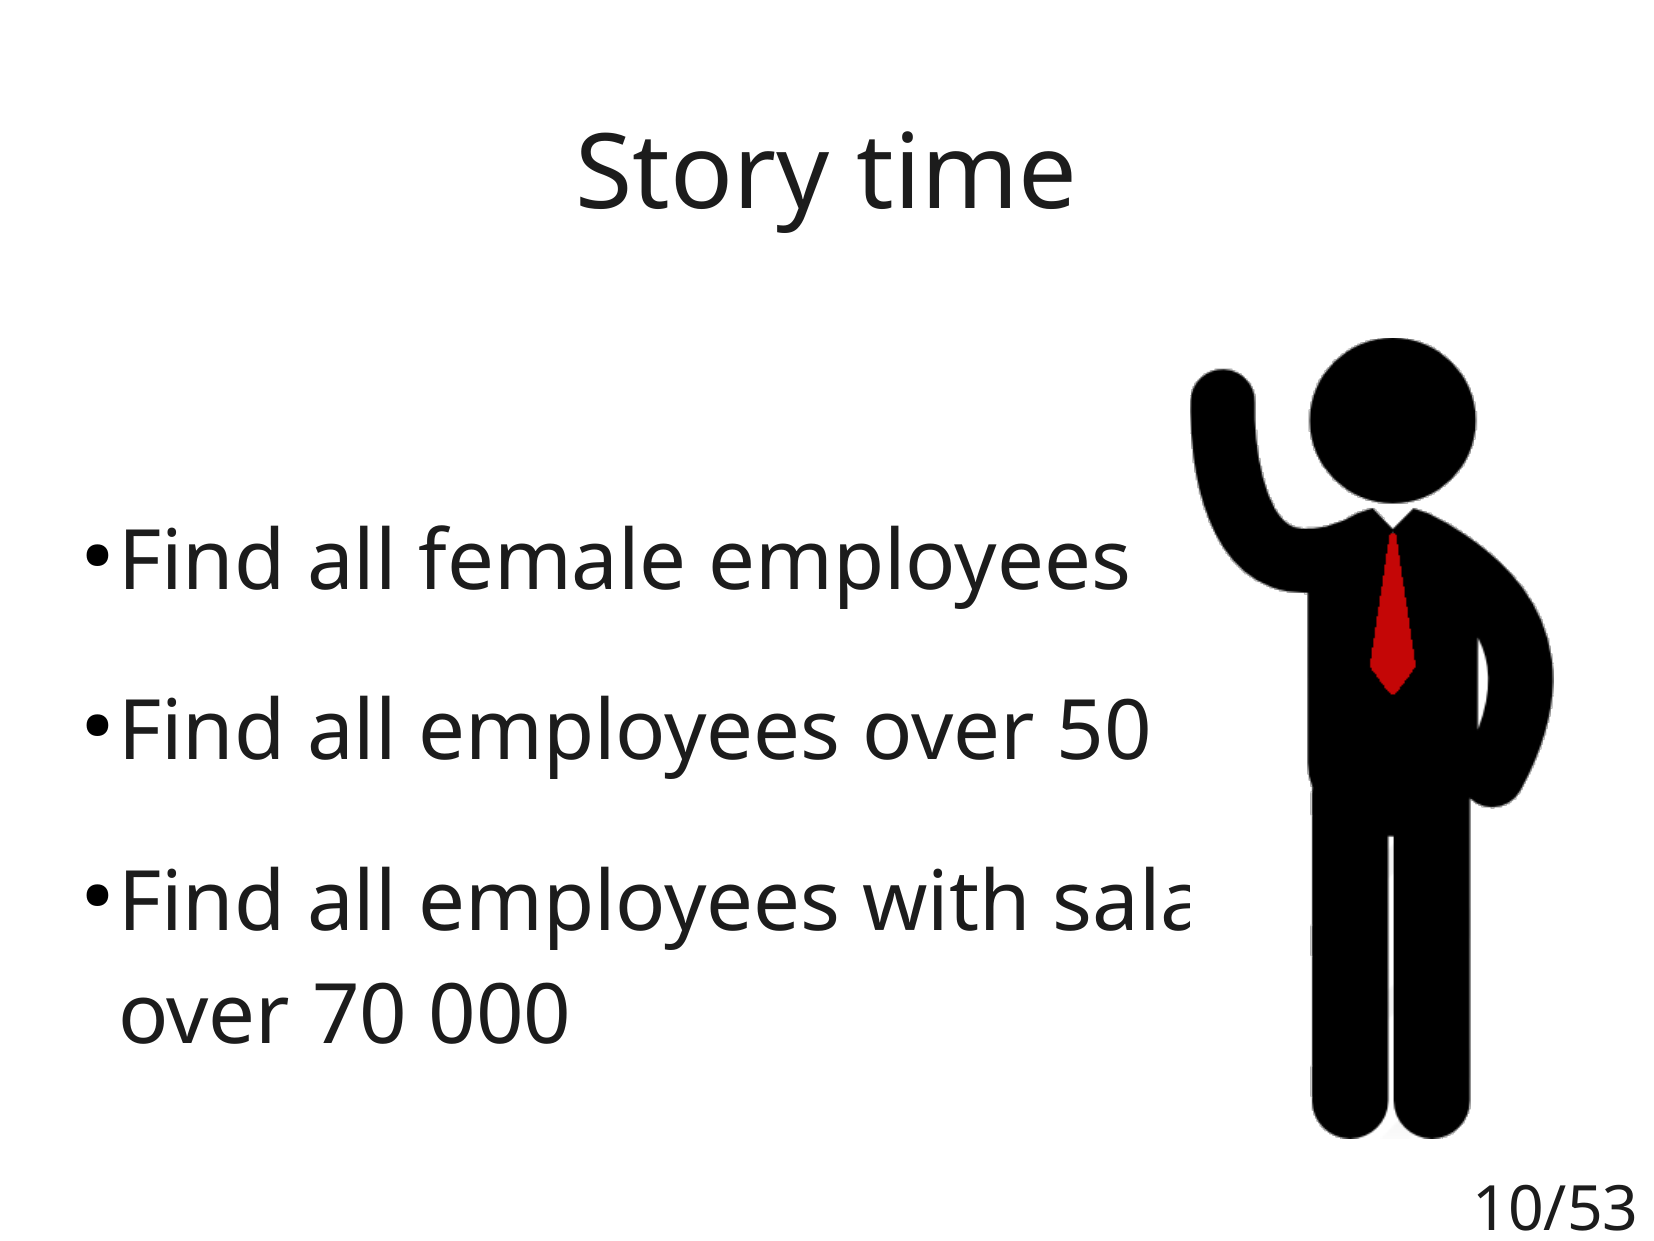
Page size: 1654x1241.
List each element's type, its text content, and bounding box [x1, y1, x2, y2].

subtitle Find all female employees Find all employees over 50 Find all employees with salary over 70 000 [82, 290, 1571, 1109]
text_box <numer>/53 [1071, 1155, 1654, 1241]
picture [1190, 338, 1554, 1139]
title Story time [82, 64, 1571, 272]
